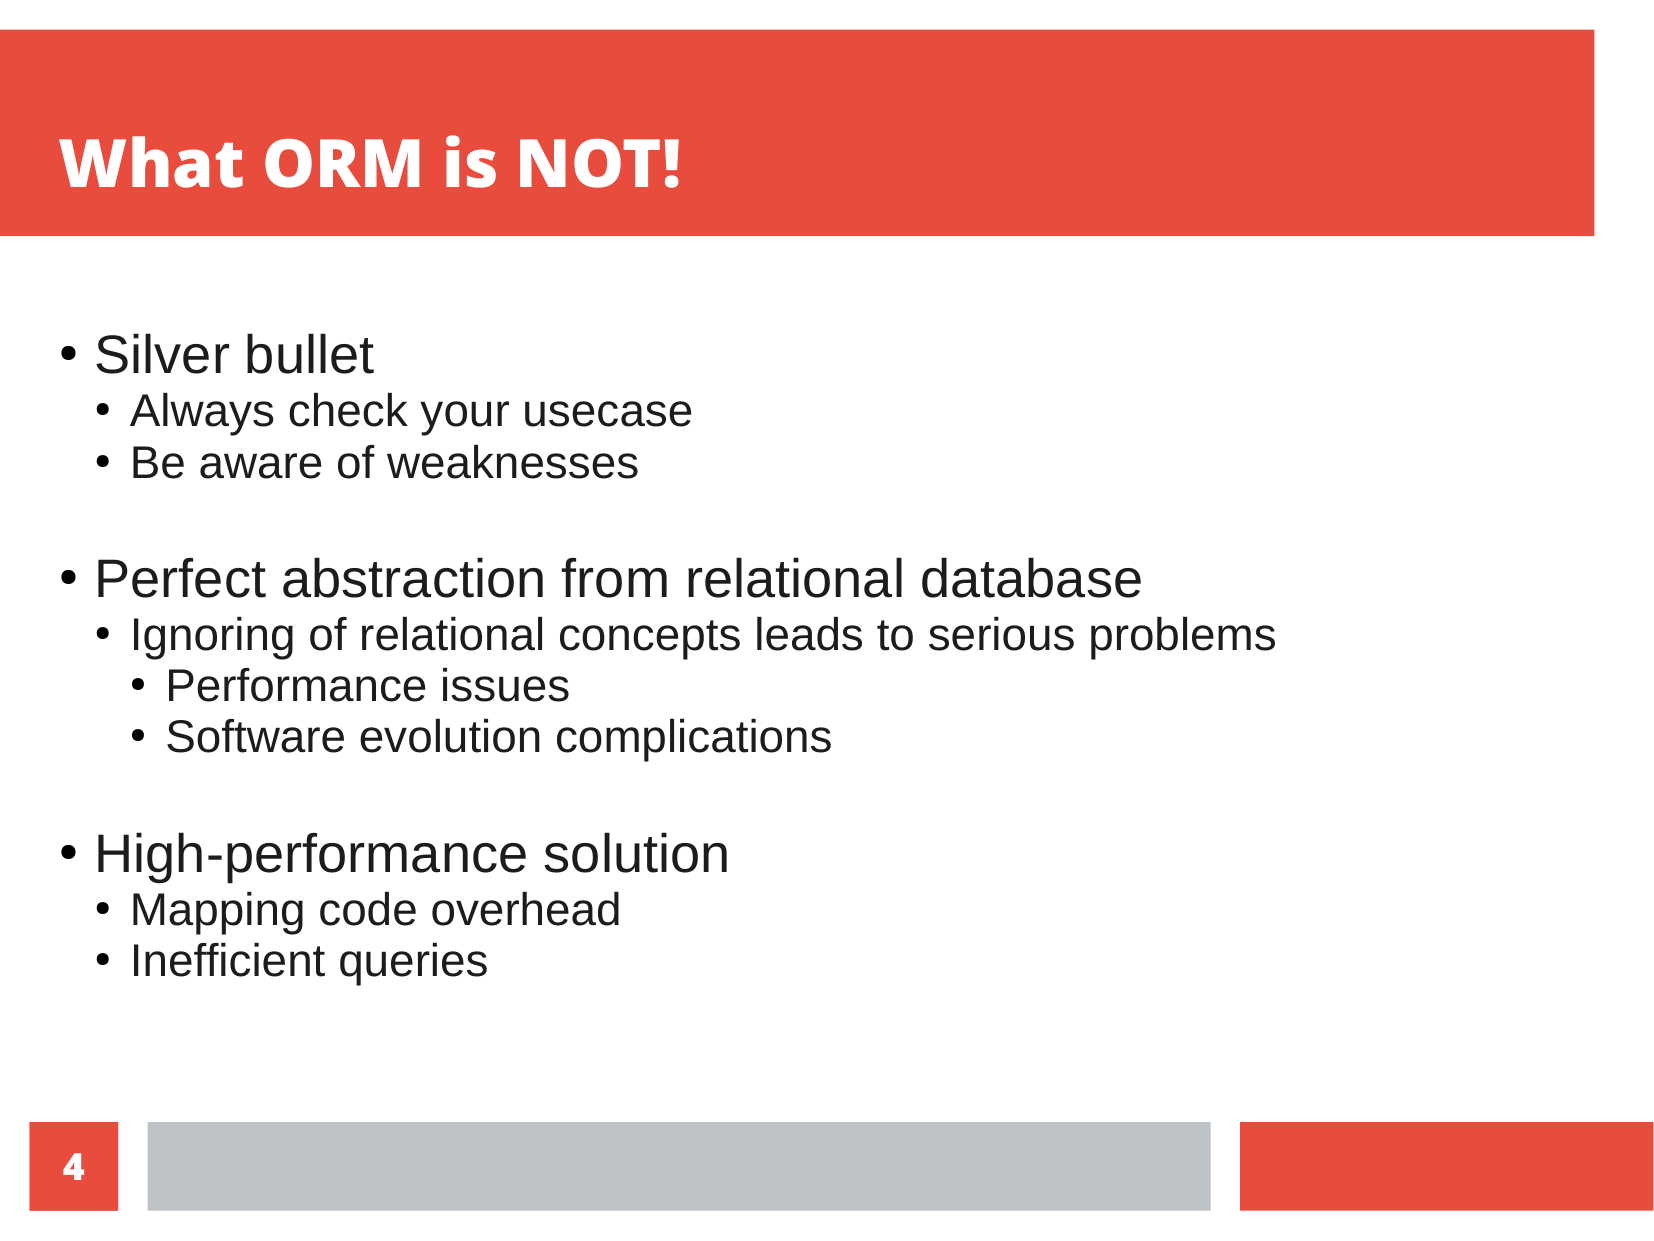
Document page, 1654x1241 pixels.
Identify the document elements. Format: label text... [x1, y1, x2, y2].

subtitle Silver bullet Always check your usecase Be aware of weaknesses Perfect abstraction from relational database Ignoring of relational concepts leads to serious problems Performance issues Software evolution complications High-performance solution Mapping code overhead Inefficient queries [59, 324, 1565, 1093]
title What ORM is NOT! [59, 59, 1595, 207]
